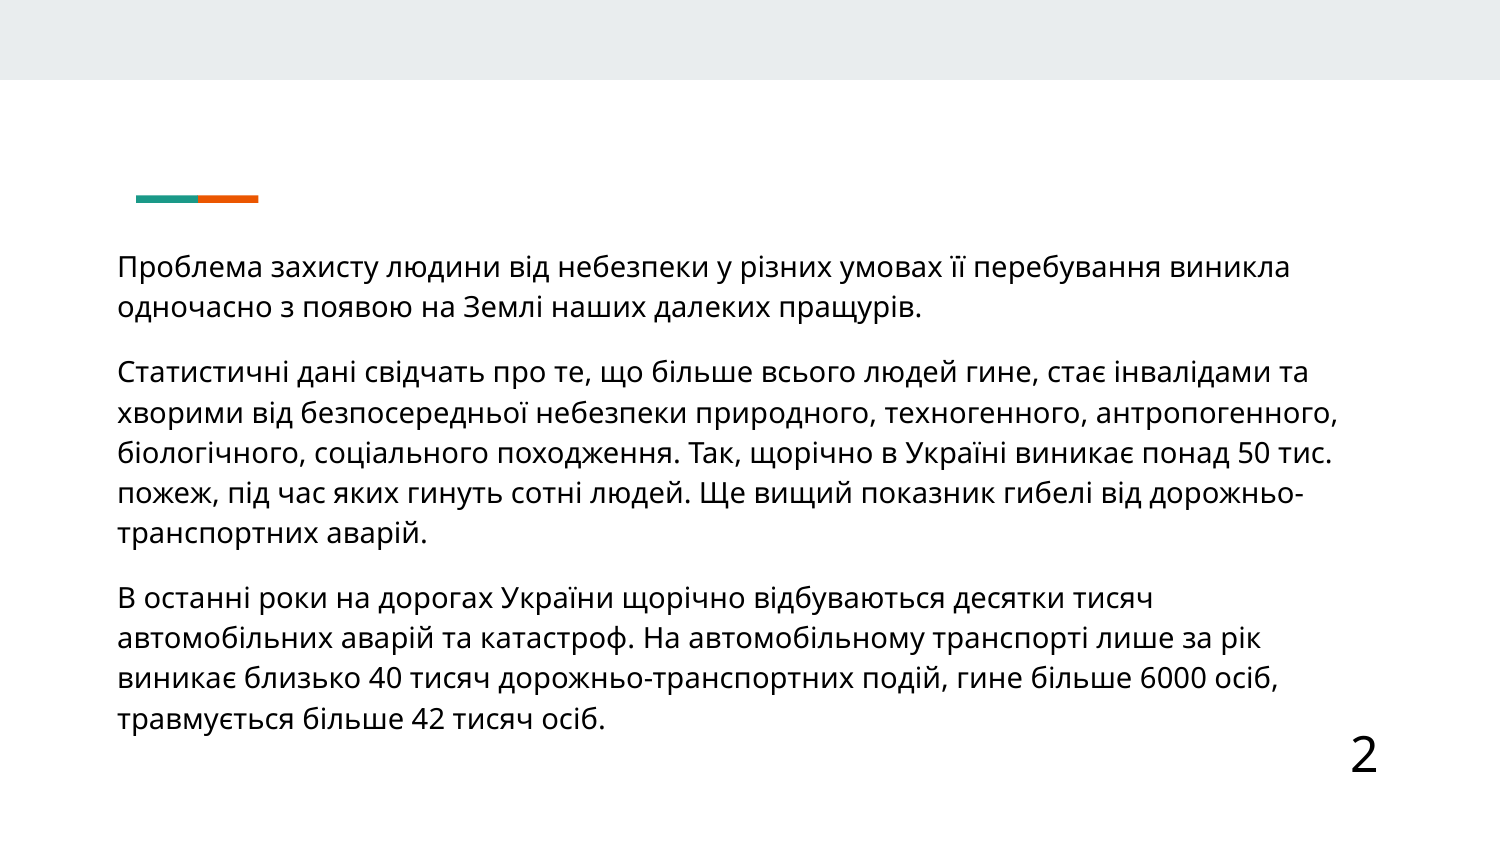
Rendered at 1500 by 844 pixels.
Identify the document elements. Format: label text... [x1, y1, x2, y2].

text_box 2 [1335, 707, 1403, 786]
list Проблема захисту людини від небезпеки у різних умовах її перебування виникла одночасно з появою на Землі наших далеких пращурів. Статистичні дані свідчать про те, що більше всього людей гине, стає інвалідами та хворими від безпосередньої небезпеки природного, техногенного, антропогенного, біологічного, соціального походження. Так, щорічно в Україні виникає понад 50 тис. пожеж, під час яких гинуть сотні людей. Ще вищий показник гибелі від дорожньо-транспортних аварій. В останні роки на дорогах України щорічно відбуваються десятки тисяч автомобільних аварій та катастроф. На автомобільному транспорті лише за рік виникає близько 40 тисяч дорожньо-транспортних подій, гине більше 6000 осіб, травмується більше 42 тисяч осіб. [102, 228, 1364, 600]
